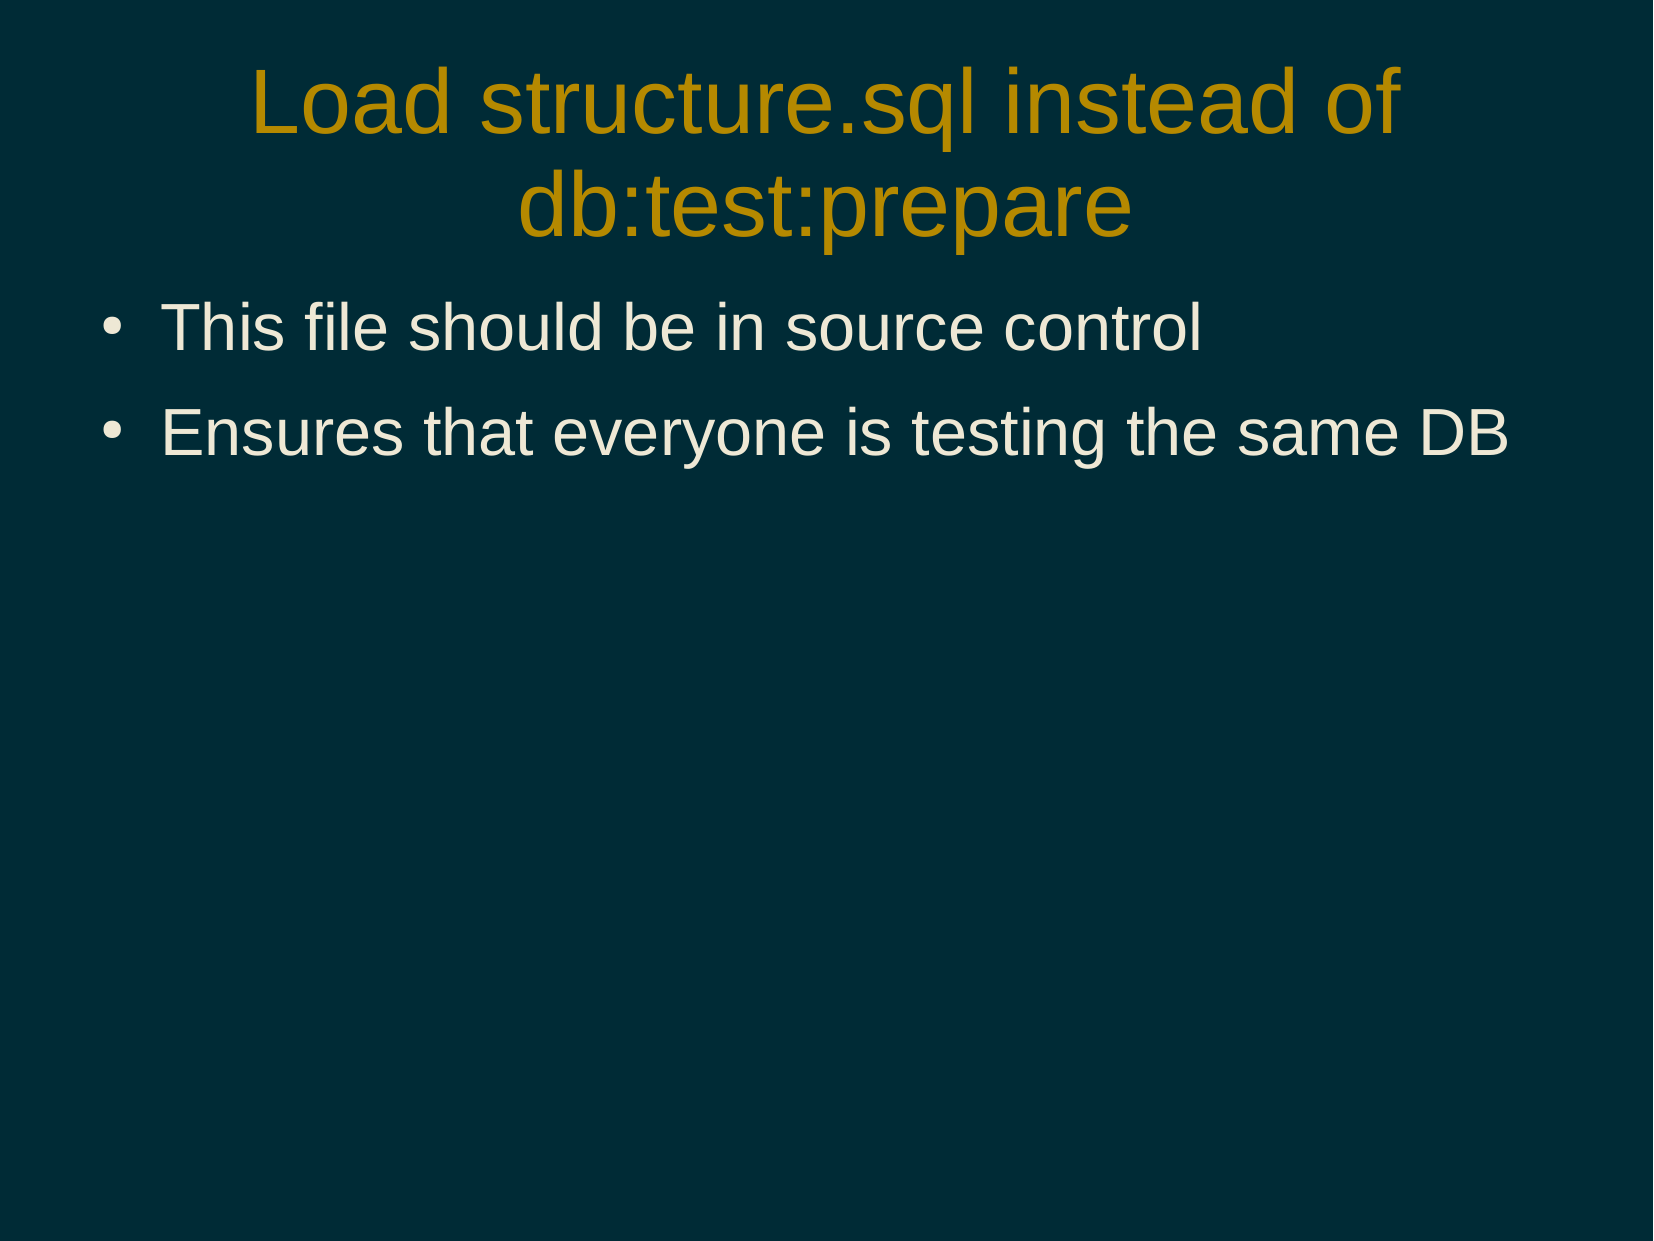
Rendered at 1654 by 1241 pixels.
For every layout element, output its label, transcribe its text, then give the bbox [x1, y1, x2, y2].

title Load structure.sql instead of db:test:prepare [82, 49, 1571, 257]
list This file should be in source control Ensures that everyone is testing the same DB [82, 290, 1571, 1010]
